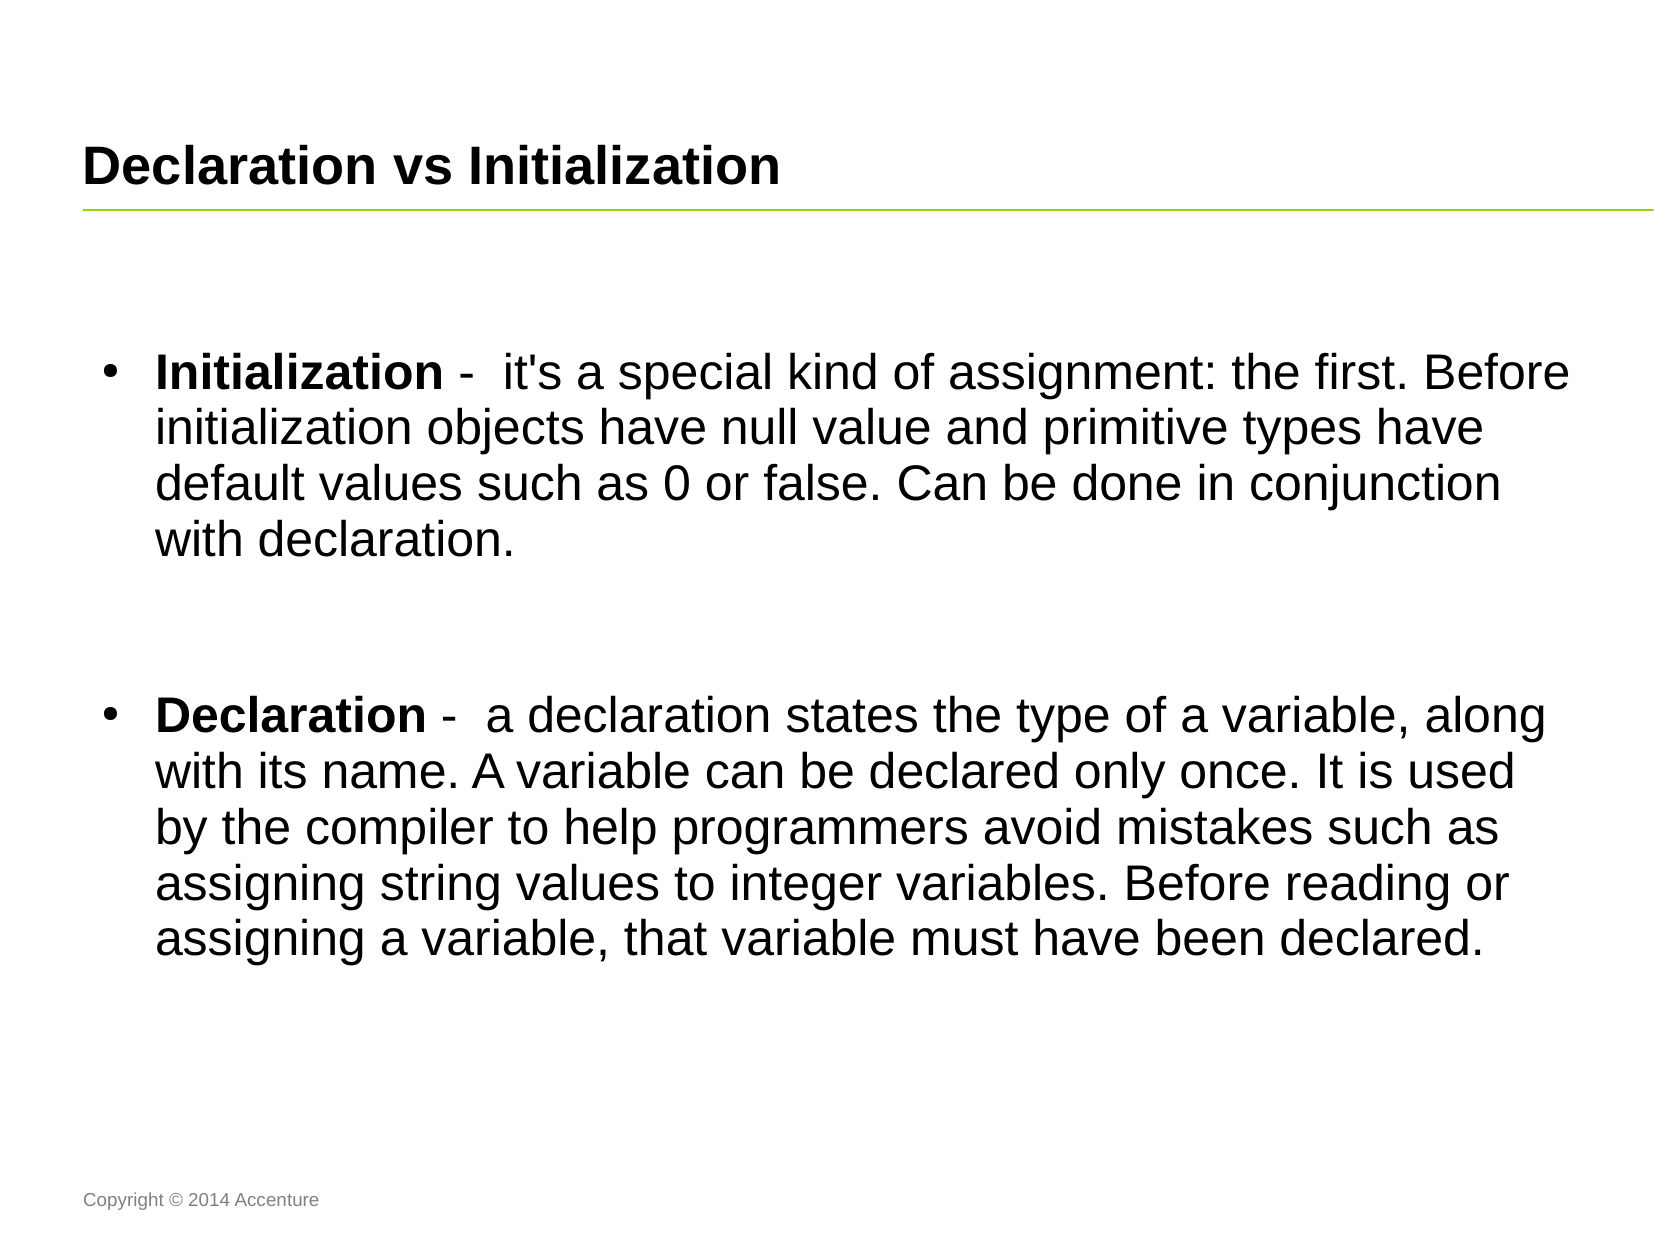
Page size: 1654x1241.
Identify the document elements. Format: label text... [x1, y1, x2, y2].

title Declaration vs Initialization [82, 94, 1654, 237]
list Initialization - it's a special kind of assignment: the first. Before initialization objects have null value and primitive types have default values such as 0 or false. Can be done in conjunction with declaration. Declaration - a declaration states the type of a variable, along with its name. A variable can be declared only once. It is used by the compiler to help programmers avoid mistakes such as assigning string values to integer variables. Before reading or assigning a variable, that variable must have been declared. [84, 255, 1573, 1166]
